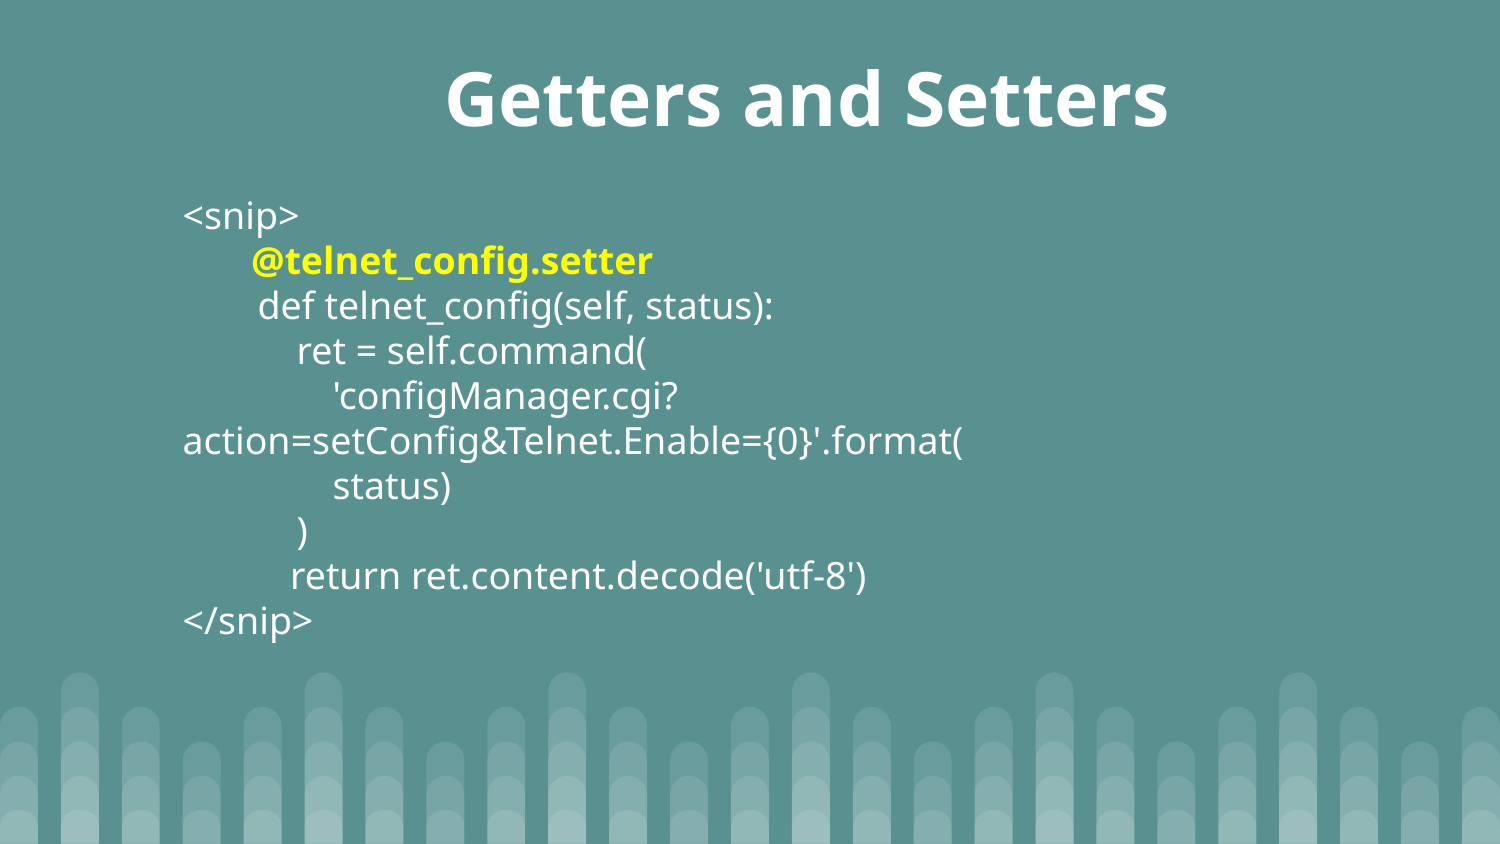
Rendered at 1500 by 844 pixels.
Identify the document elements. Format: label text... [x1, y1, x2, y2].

title Getters and Setters [429, 15, 1198, 176]
list <snip> @telnet_config.setter def telnet_config(self, status): ret = self.command( 'configManager.cgi?action=setConfig&Telnet.Enable={0}'.format( status) ) return ret.content.decode('utf-8') </snip> [167, 176, 1460, 624]
